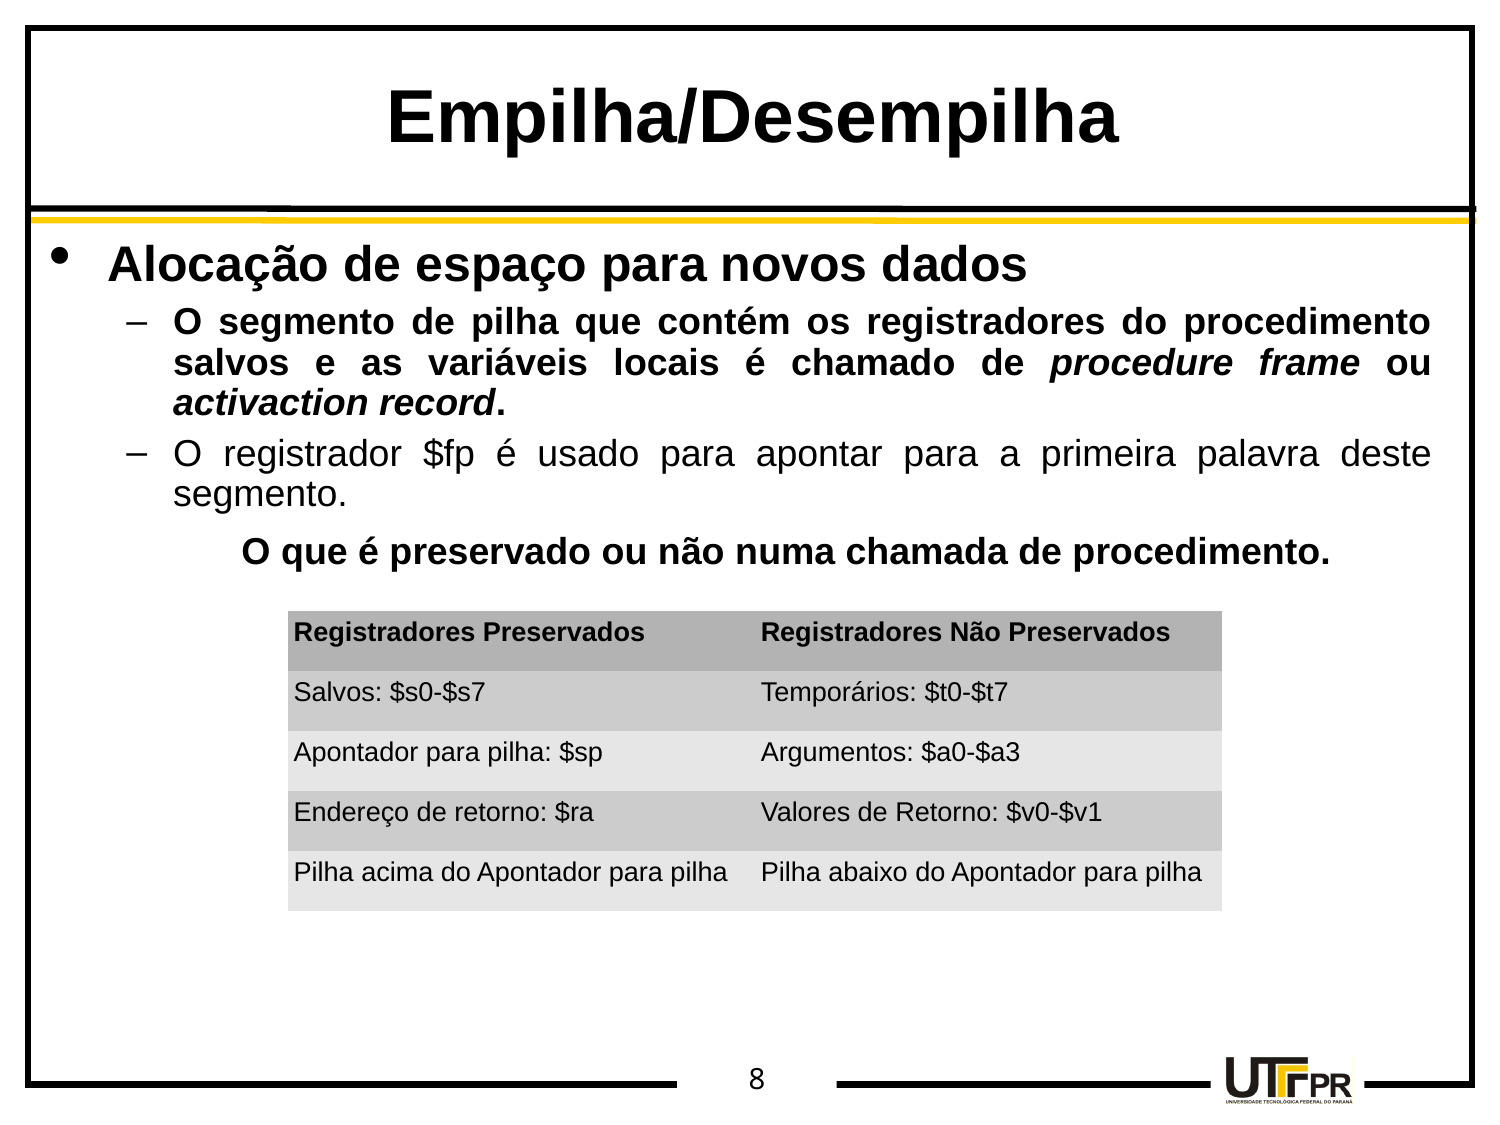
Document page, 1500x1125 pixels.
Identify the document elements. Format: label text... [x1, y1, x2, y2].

table_cell Pilha abaixo do Apontador para pilha [755, 851, 1222, 911]
text_box O que é preservado ou não numa chamada de procedimento. [147, 519, 1388, 580]
picture [1225, 1057, 1353, 1104]
table_cell Argumentos: $a0-$a3 [755, 731, 1222, 791]
table_cell Salvos: $s0-$s7 [288, 671, 755, 731]
table_cell Apontador para pilha: $sp [288, 731, 755, 791]
table_header Registradores Preservados [288, 611, 755, 671]
table_cell Pilha acima do Apontador para pilha [288, 851, 755, 911]
table_header Registradores Não Preservados [755, 611, 1222, 671]
list Alocação de espaço para novos dados O segmento de pilha que contém os registradores do procedimento salvos e as variáveis locais é chamado de procedure frame ou activaction record. O registrador $fp é usado para apontar para a primeira palavra deste segmento. [36, 230, 1447, 637]
table_cell Endereço de retorno: $ra [288, 791, 755, 851]
table_cell Valores de Retorno: $v0-$v1 [755, 791, 1222, 851]
table_cell Temporários: $t0-$t7 [755, 671, 1222, 731]
title Empilha/Desempilha [29, 29, 1477, 207]
